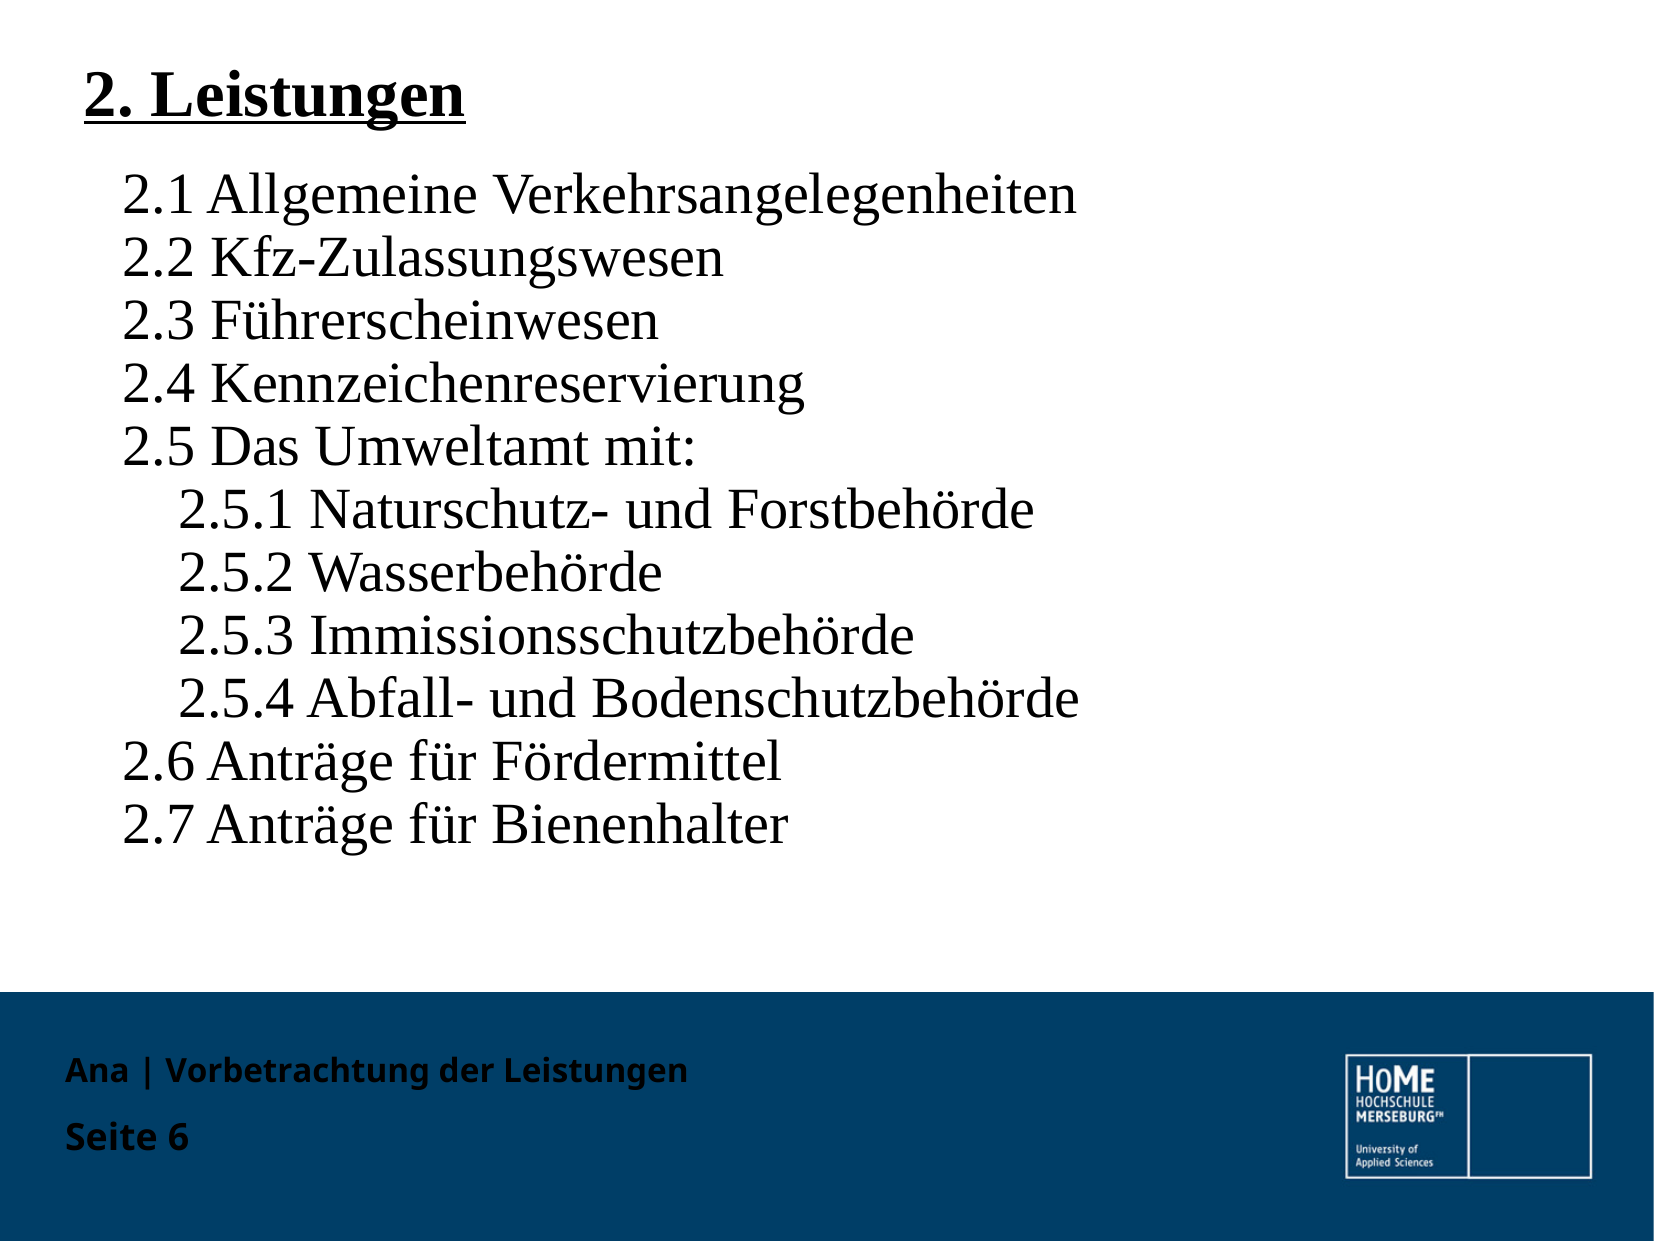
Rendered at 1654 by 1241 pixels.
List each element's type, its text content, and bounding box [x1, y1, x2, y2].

subtitle 2.1 Allgemeine Verkehrsangelegenheiten 2.2 Kfz-Zulassungswesen 2.3 Führerscheinwesen 2.4 Kennzeichenreservierung 2.5 Das Umweltamt mit: 2.5.1 Naturschutz- und Forstbehörde 2.5.2 Wasserbehörde 2.5.3 Immissionsschutzbehörde 2.5.4 Abfall- und Bodenschutzbehörde 2.6 Anträge für Fördermittel 2.7 Anträge für Bienenhalter [107, 156, 1401, 912]
title 2. Leistungen [69, 51, 1026, 252]
picture [0, 992, 1654, 1241]
